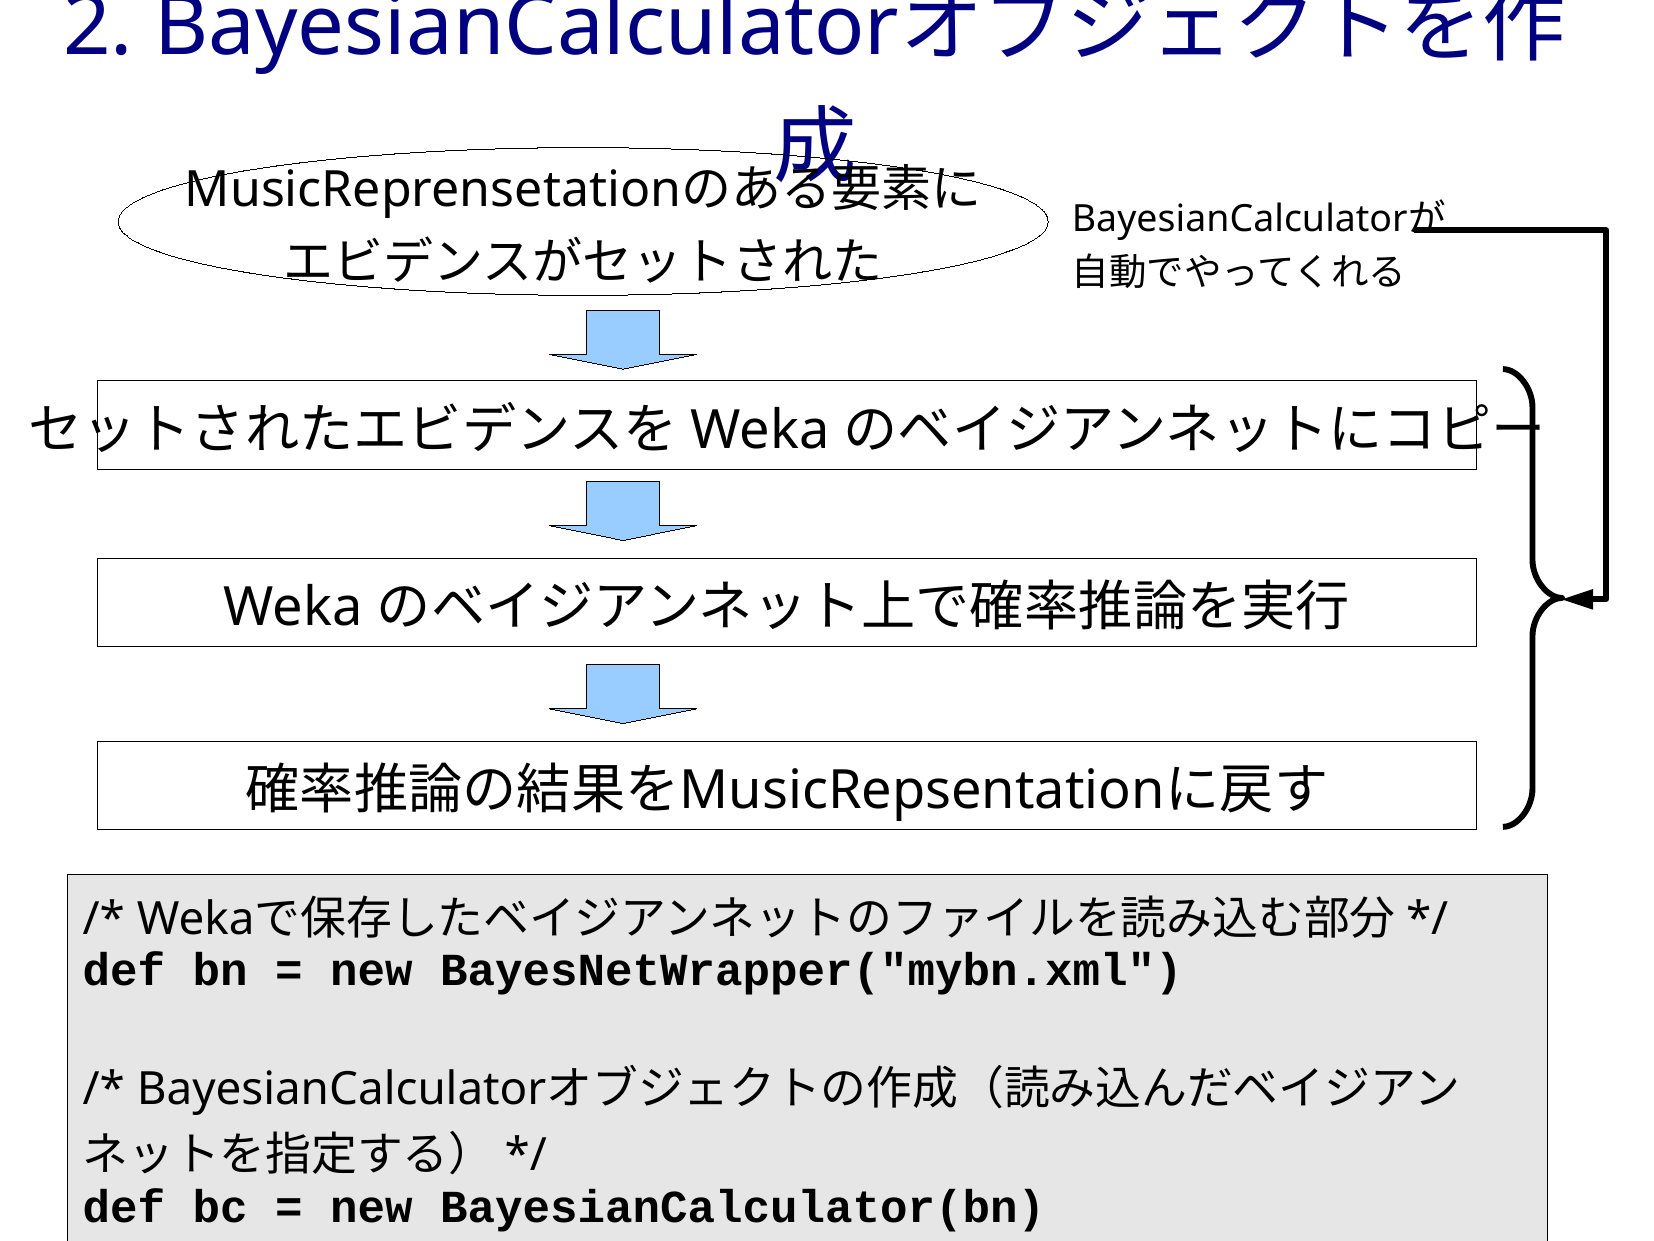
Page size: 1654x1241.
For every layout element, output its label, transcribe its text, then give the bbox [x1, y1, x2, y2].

text_box セットされたエビデンスを Weka のベイジアンネットにコピー [97, 380, 1477, 470]
text_box 確率推論の結果をMusicRepsentationに戻す [97, 741, 1477, 830]
text_box [549, 664, 697, 724]
text_box MusicReprensetationのある要素に エビデンスがセットされた [118, 147, 1049, 296]
title 2. BayesianCalculatorオブジェクトを作成 [29, 33, 1601, 125]
text_box セットされたエビデンスを Weka のベイジアンネットにコピー [1452, 420, 1477, 445]
text_box [549, 310, 697, 370]
text_box BayesianCalculatorが 自動でやってくれる [1057, 180, 1461, 276]
text_box /* Wekaで保存したベイジアンネットのファイルを読み込む部分 */ def bn = new BayesNetWrapper("mybn.xml") /* BayesianCalculatorオブジェクトの作成（読み込んだベイジアンネットを指定する） */ def bc = new BayesianCalculator(bn) [67, 874, 1548, 1192]
text_box Weka のベイジアンネット上で確率推論を実行 [97, 558, 1477, 647]
text_box [549, 481, 697, 541]
